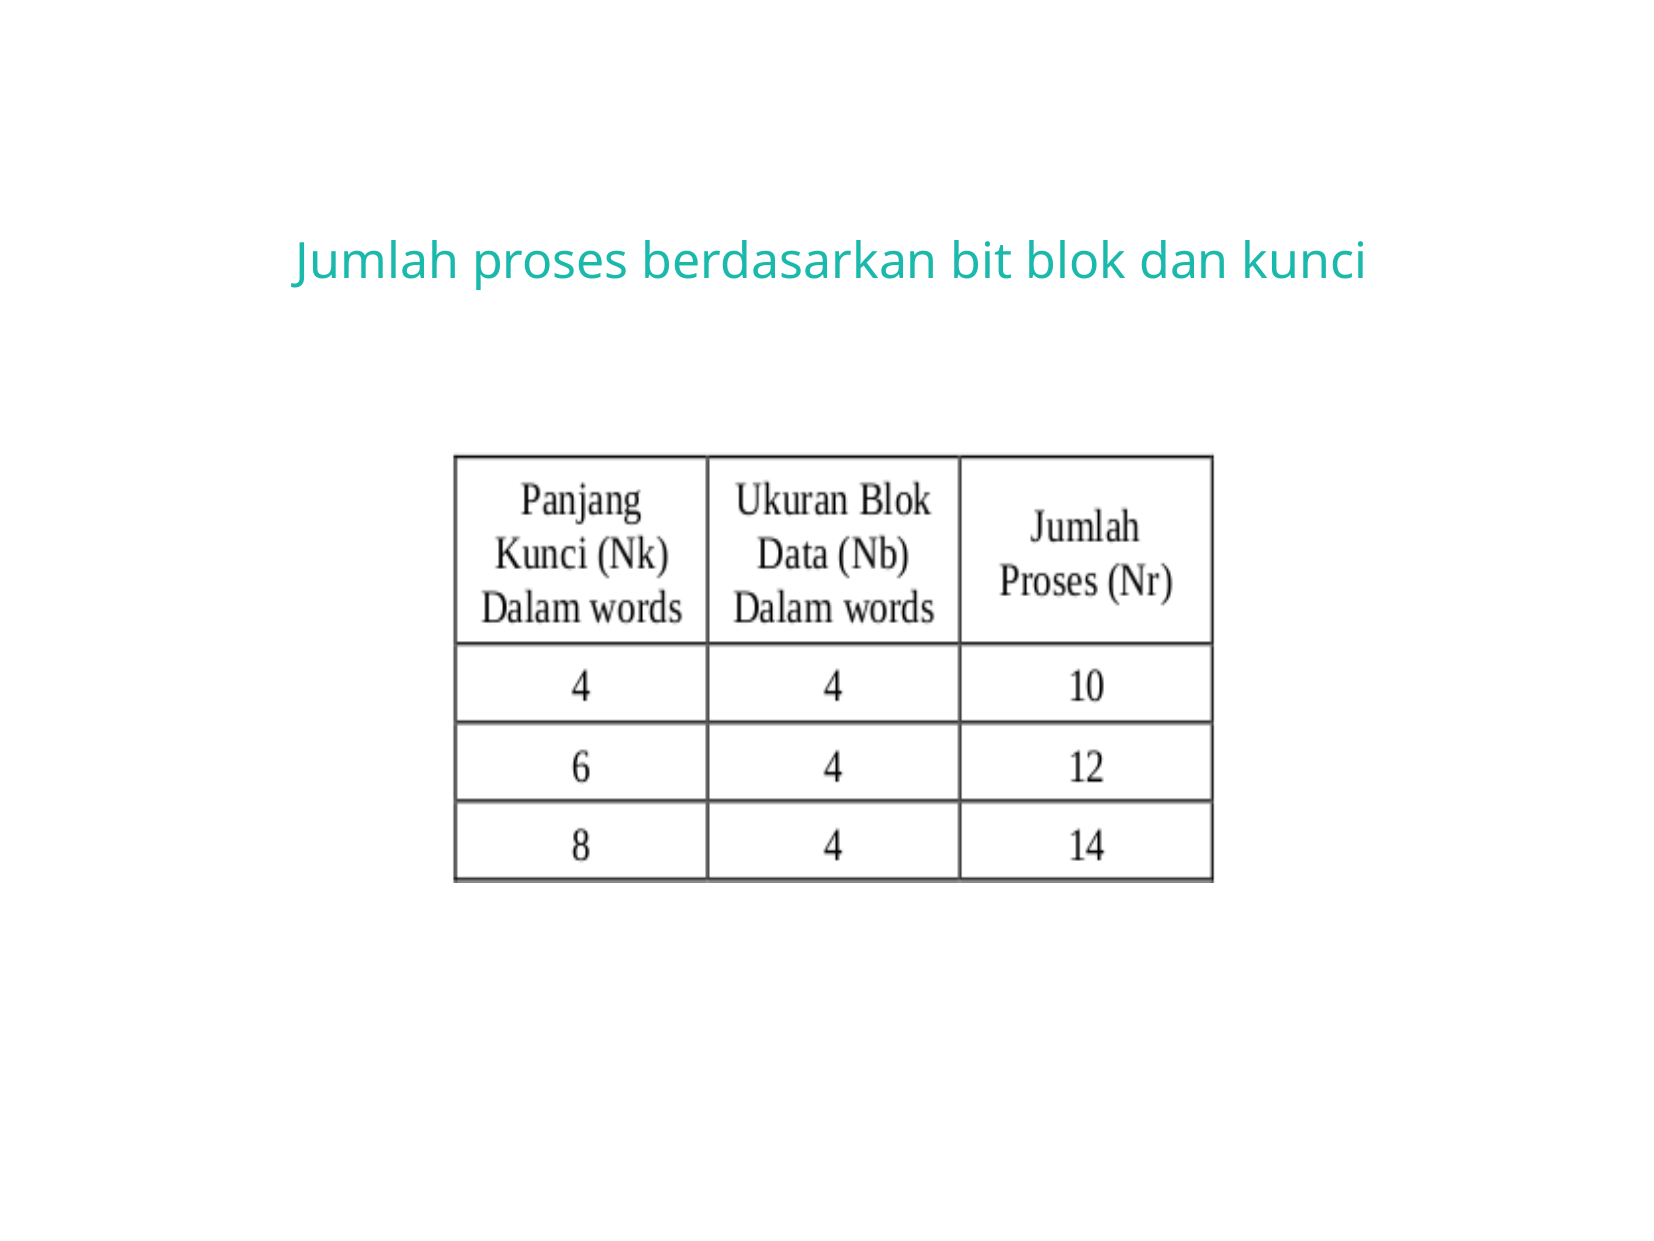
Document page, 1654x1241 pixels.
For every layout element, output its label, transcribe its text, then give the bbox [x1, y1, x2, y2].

picture [448, 439, 1228, 883]
title Jumlah proses berdasarkan bit blok dan kunci [129, 125, 1535, 391]
